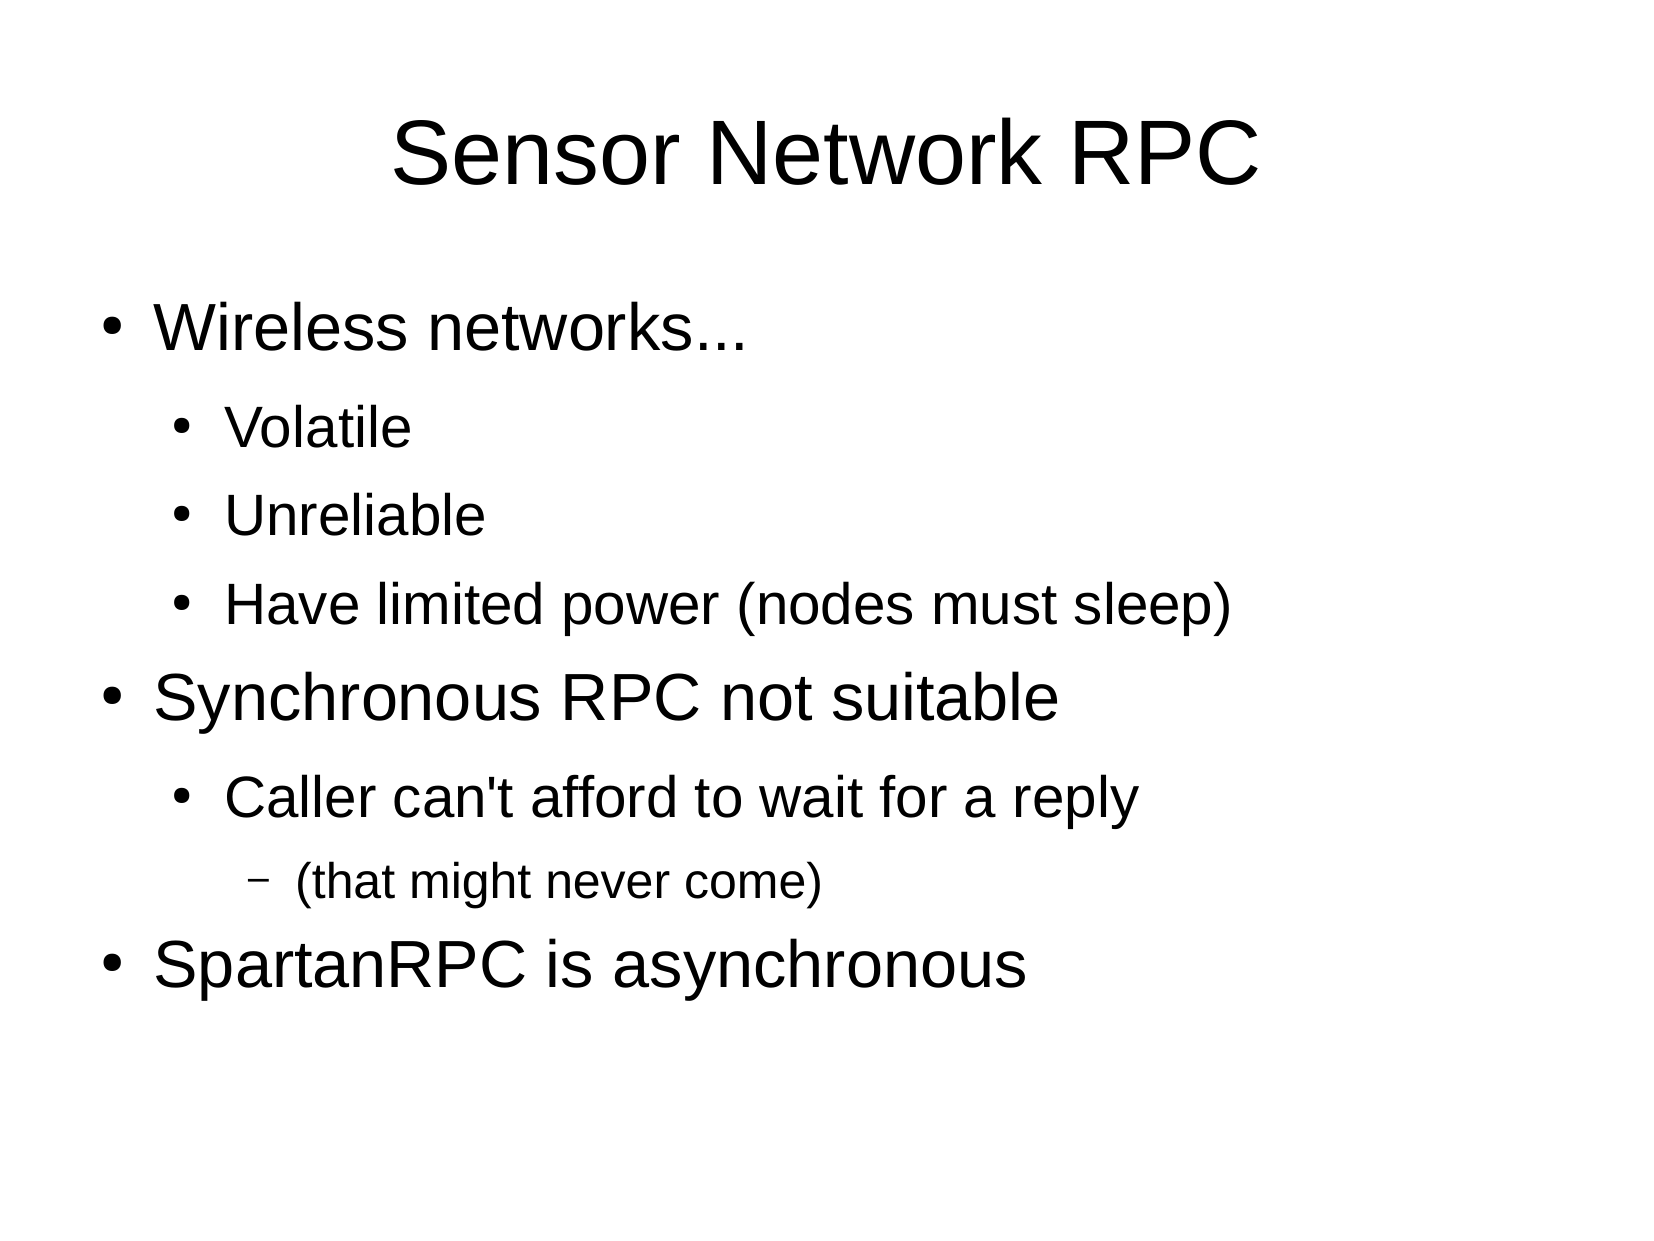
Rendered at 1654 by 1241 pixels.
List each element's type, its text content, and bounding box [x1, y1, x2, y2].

title Sensor Network RPC [82, 56, 1571, 250]
list Wireless networks... Volatile Unreliable Have limited power (nodes must sleep) Synchronous RPC not suitable Caller can't afford to wait for a reply (that might never come) SpartanRPC is asynchronous [82, 290, 1571, 1094]
